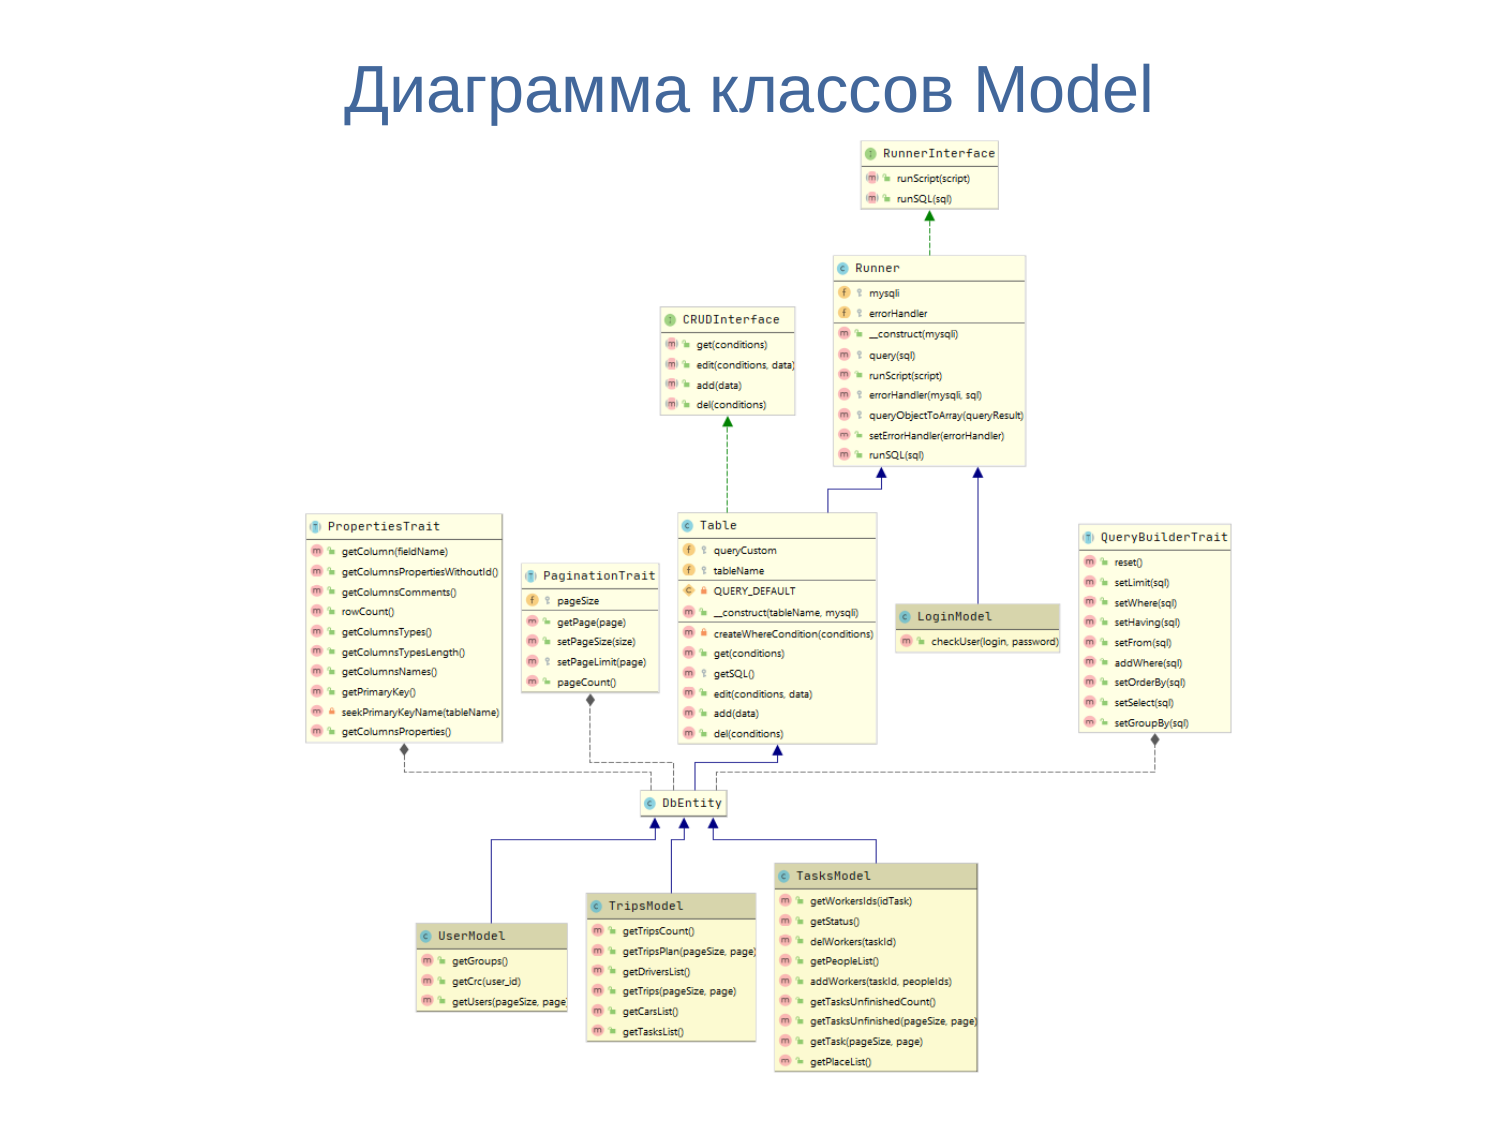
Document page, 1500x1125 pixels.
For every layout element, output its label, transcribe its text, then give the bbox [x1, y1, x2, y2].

picture [300, 137, 1238, 1075]
text_box Диаграмма классов Model [74, 45, 1425, 138]
